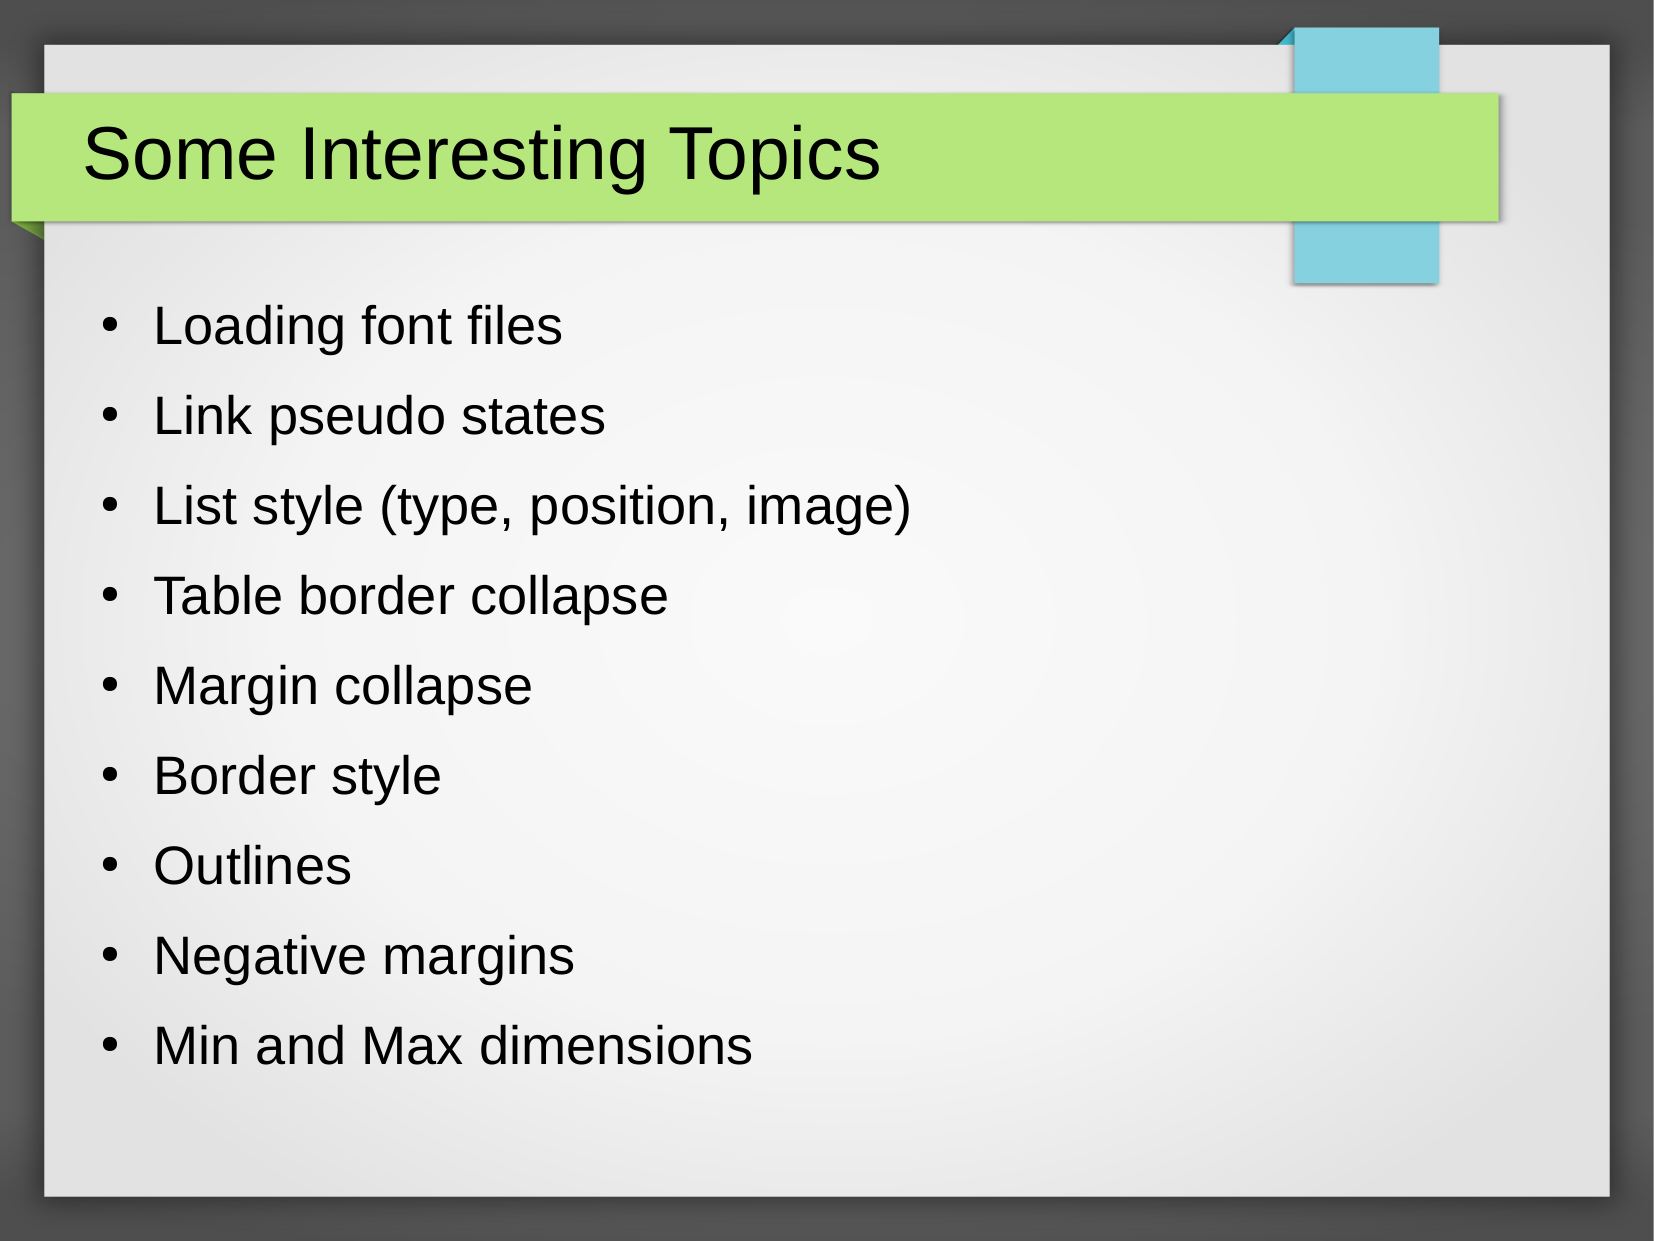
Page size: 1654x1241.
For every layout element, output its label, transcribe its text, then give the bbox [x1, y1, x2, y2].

picture [0, 0, 1654, 1241]
title Some Interesting Topics [82, 94, 1264, 213]
list Loading font files Link pseudo states List style (type, position, image) Table border collapse Margin collapse Border style Outlines Negative margins Min and Max dimensions [82, 295, 1571, 1123]
